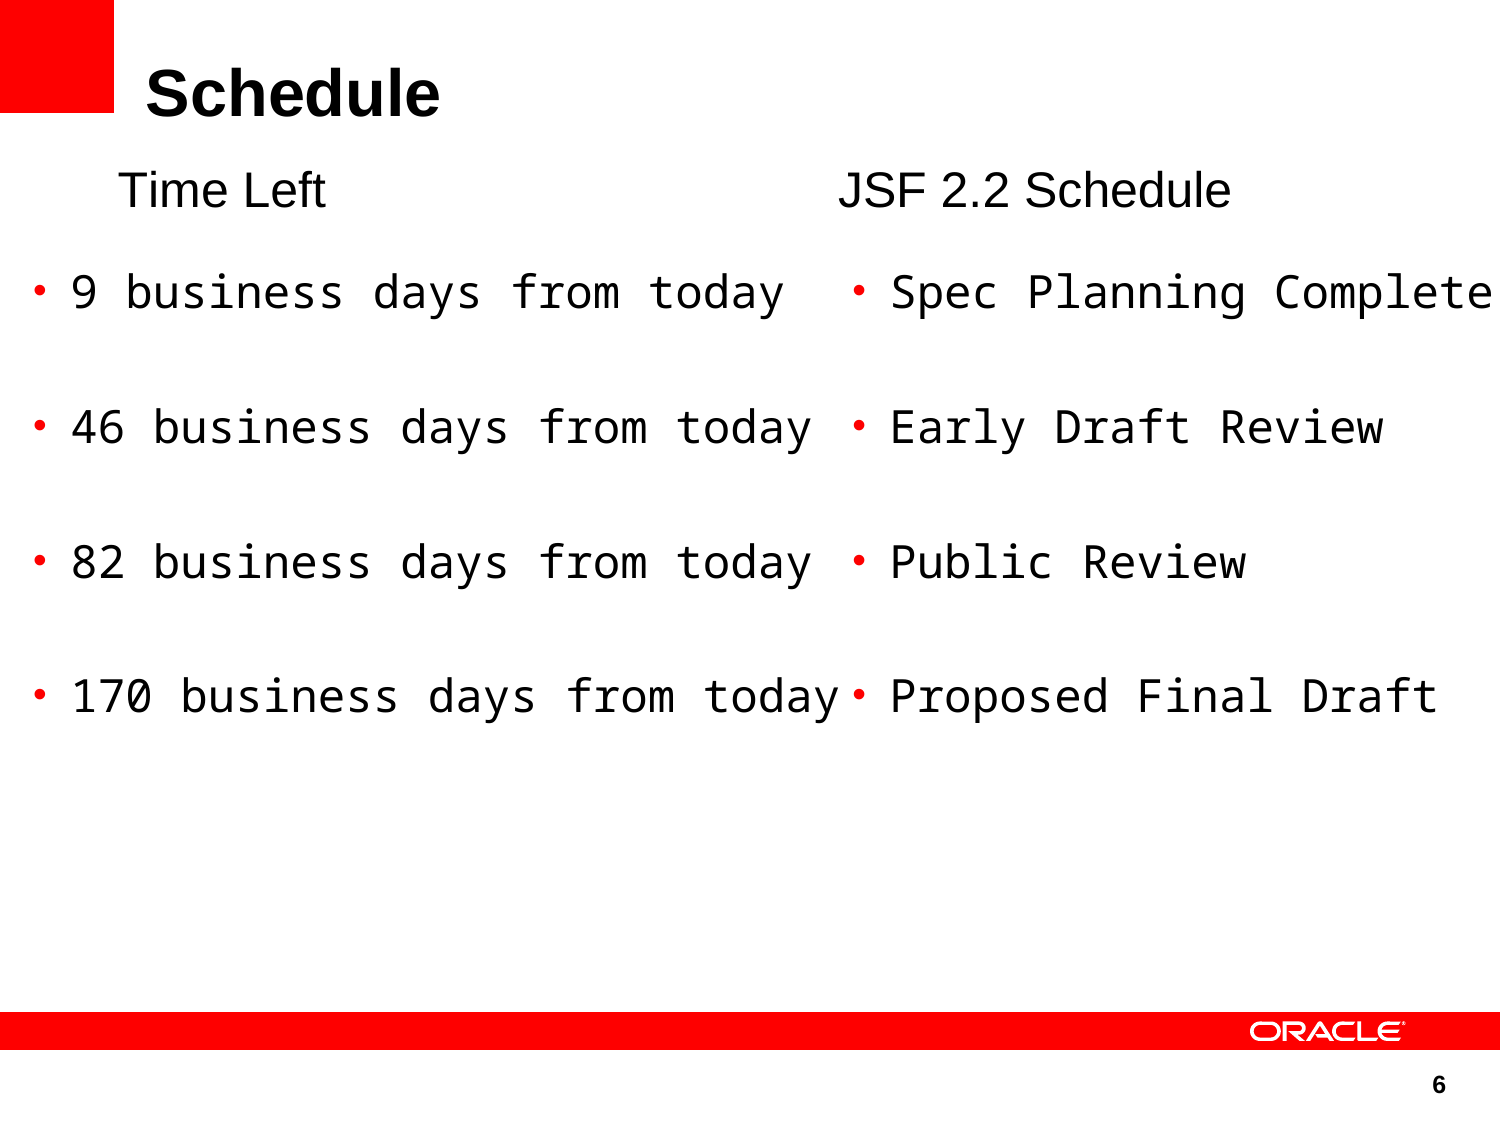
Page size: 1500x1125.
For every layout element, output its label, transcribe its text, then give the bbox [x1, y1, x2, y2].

list Spec Planning Complete Early Draft Review Public Review Proposed Final Draft [852, 262, 1500, 961]
text_box JSF 2.2 Schedule [823, 149, 1248, 225]
text_box Time Left [102, 149, 340, 225]
title Schedule [145, 49, 1390, 205]
picture [0, 0, 114, 113]
list 9 business days from today 46 business days from today 82 business days from today 170 business days from today [33, 262, 858, 976]
picture [0, 1012, 1500, 1050]
